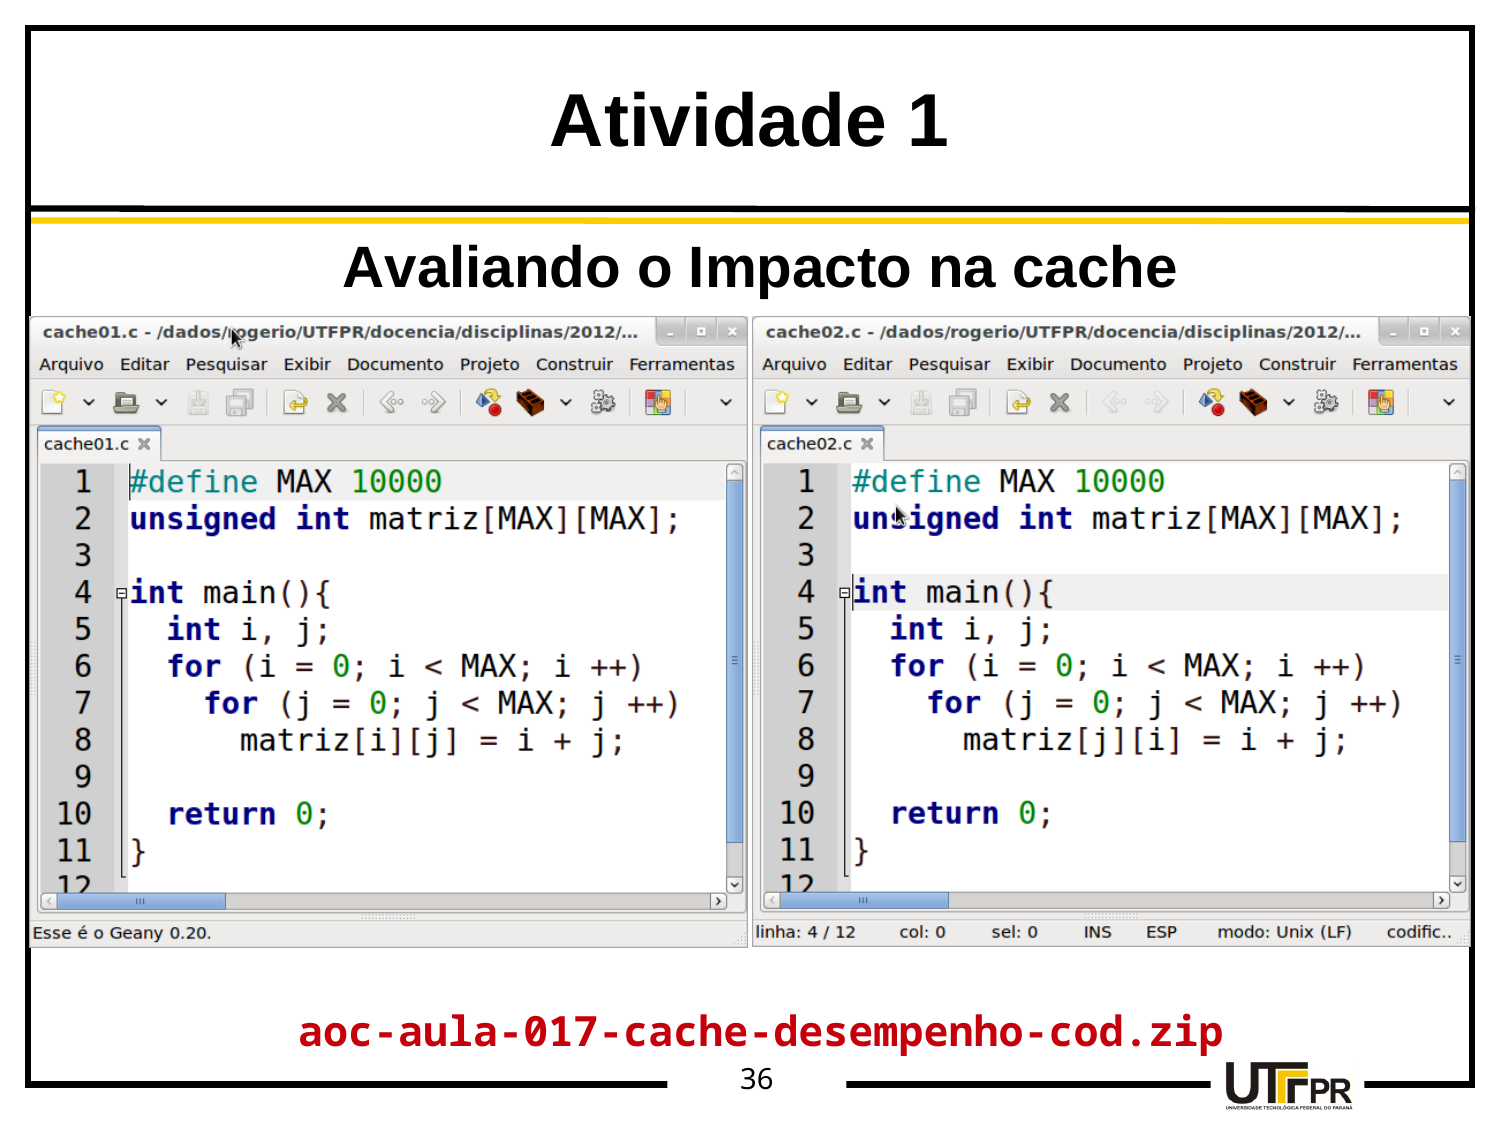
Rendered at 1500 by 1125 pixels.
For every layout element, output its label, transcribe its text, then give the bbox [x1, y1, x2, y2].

picture [752, 316, 1471, 947]
picture [1225, 1062, 1353, 1110]
title Atividade 1 [29, 38, 1471, 207]
picture [29, 316, 748, 948]
list Avaliando o Impacto na cache aoc-aula-017-cache-desempenho-cod.zip [37, 233, 1447, 1056]
